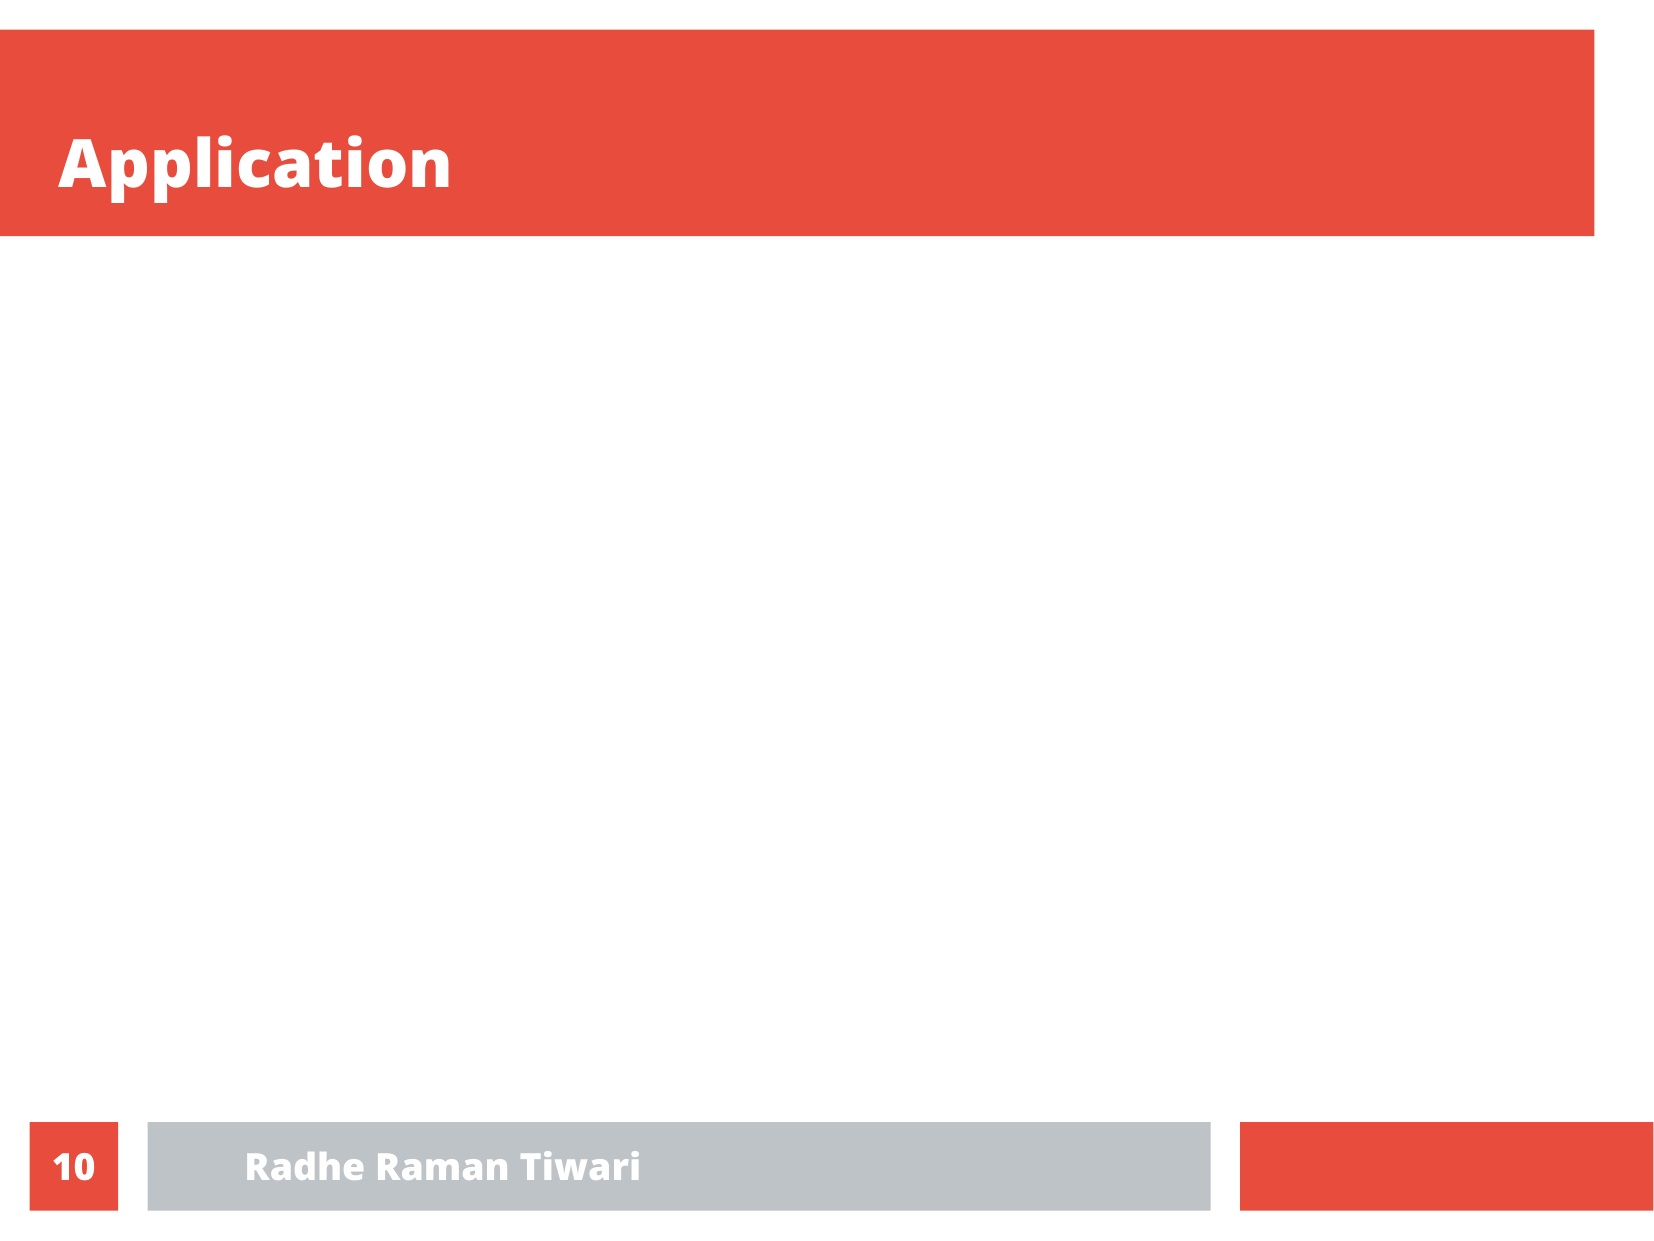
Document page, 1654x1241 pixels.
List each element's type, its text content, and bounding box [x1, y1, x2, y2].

title Application [59, 59, 1595, 207]
